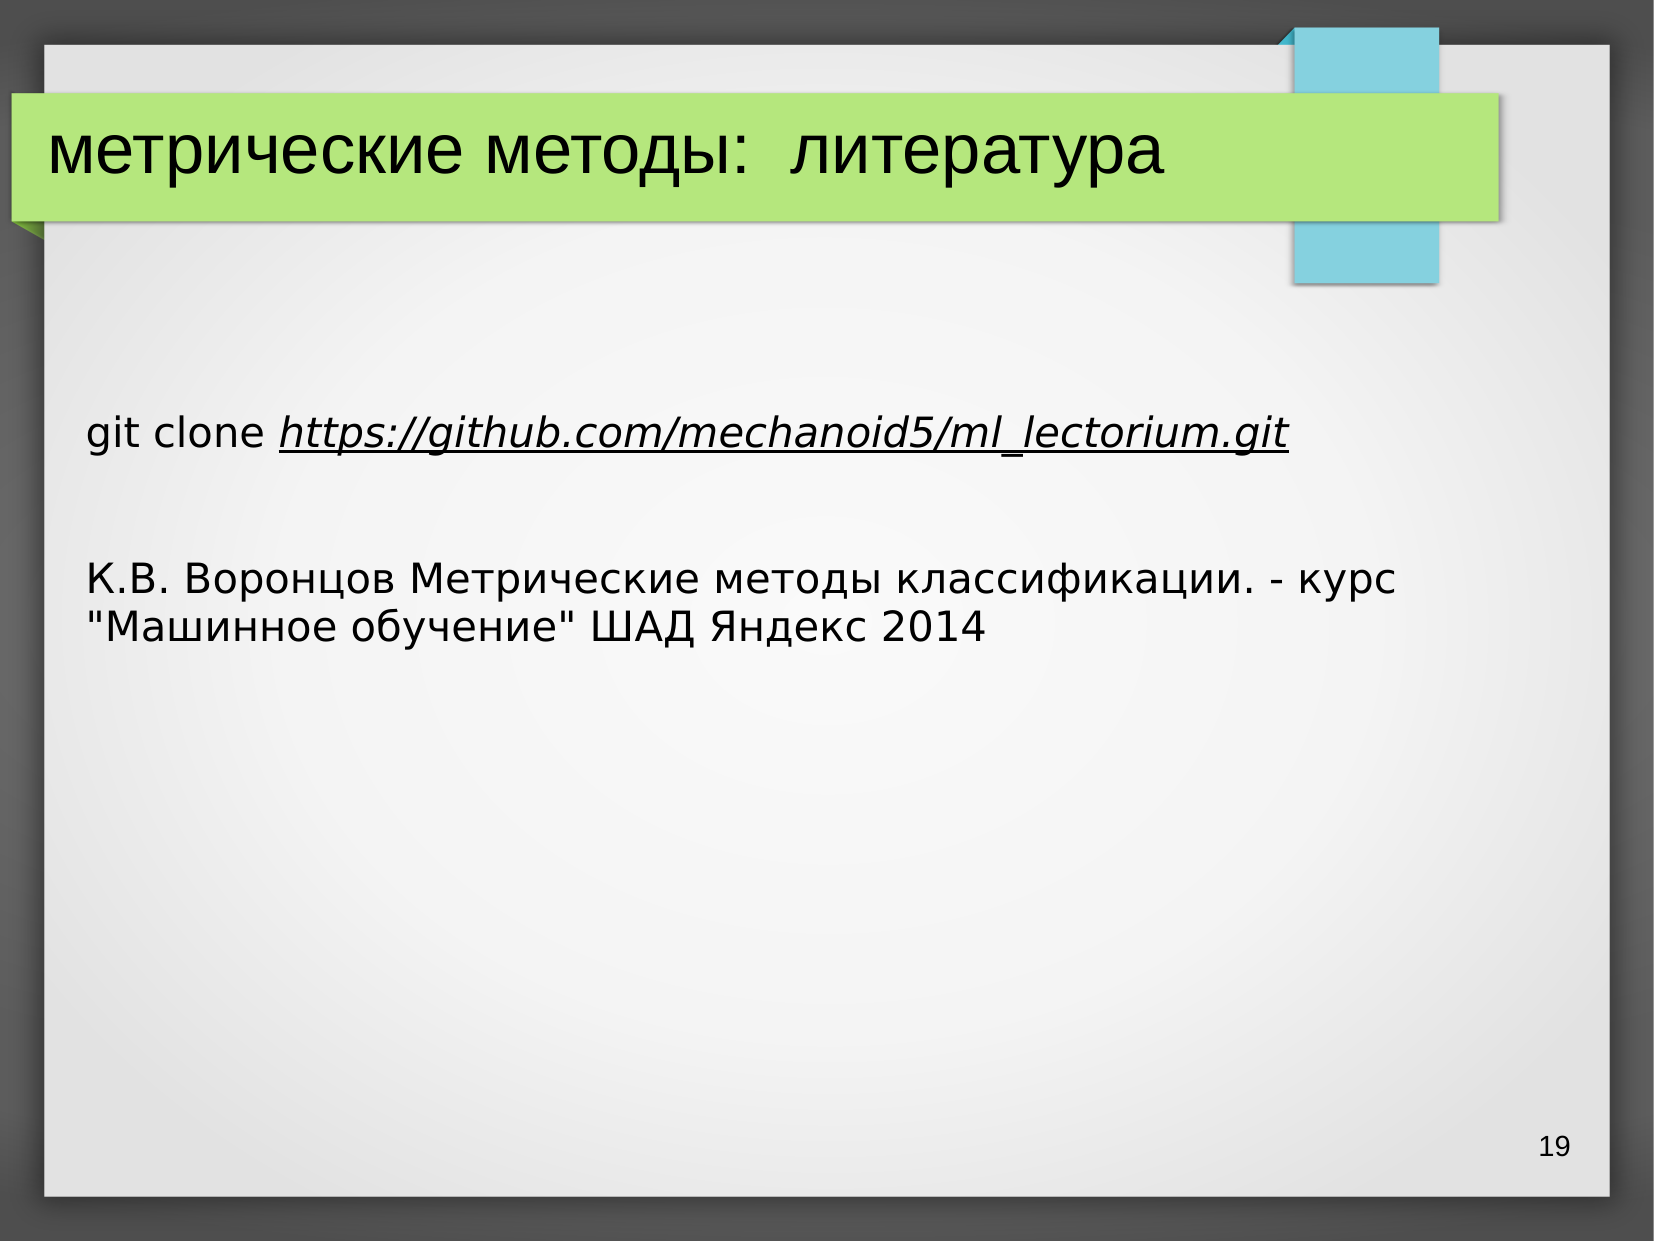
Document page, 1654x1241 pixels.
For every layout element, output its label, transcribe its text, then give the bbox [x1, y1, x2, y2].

title метрические методы: литература [47, 96, 1536, 201]
picture [0, 0, 1654, 1241]
text_box git clone https://github.com/mechanoid5/ml_lectorium.git К.В. Воронцов Метрические методы классификации. - курс "Машинное обучение" ШАД Яндекс 2014 [70, 401, 1501, 827]
